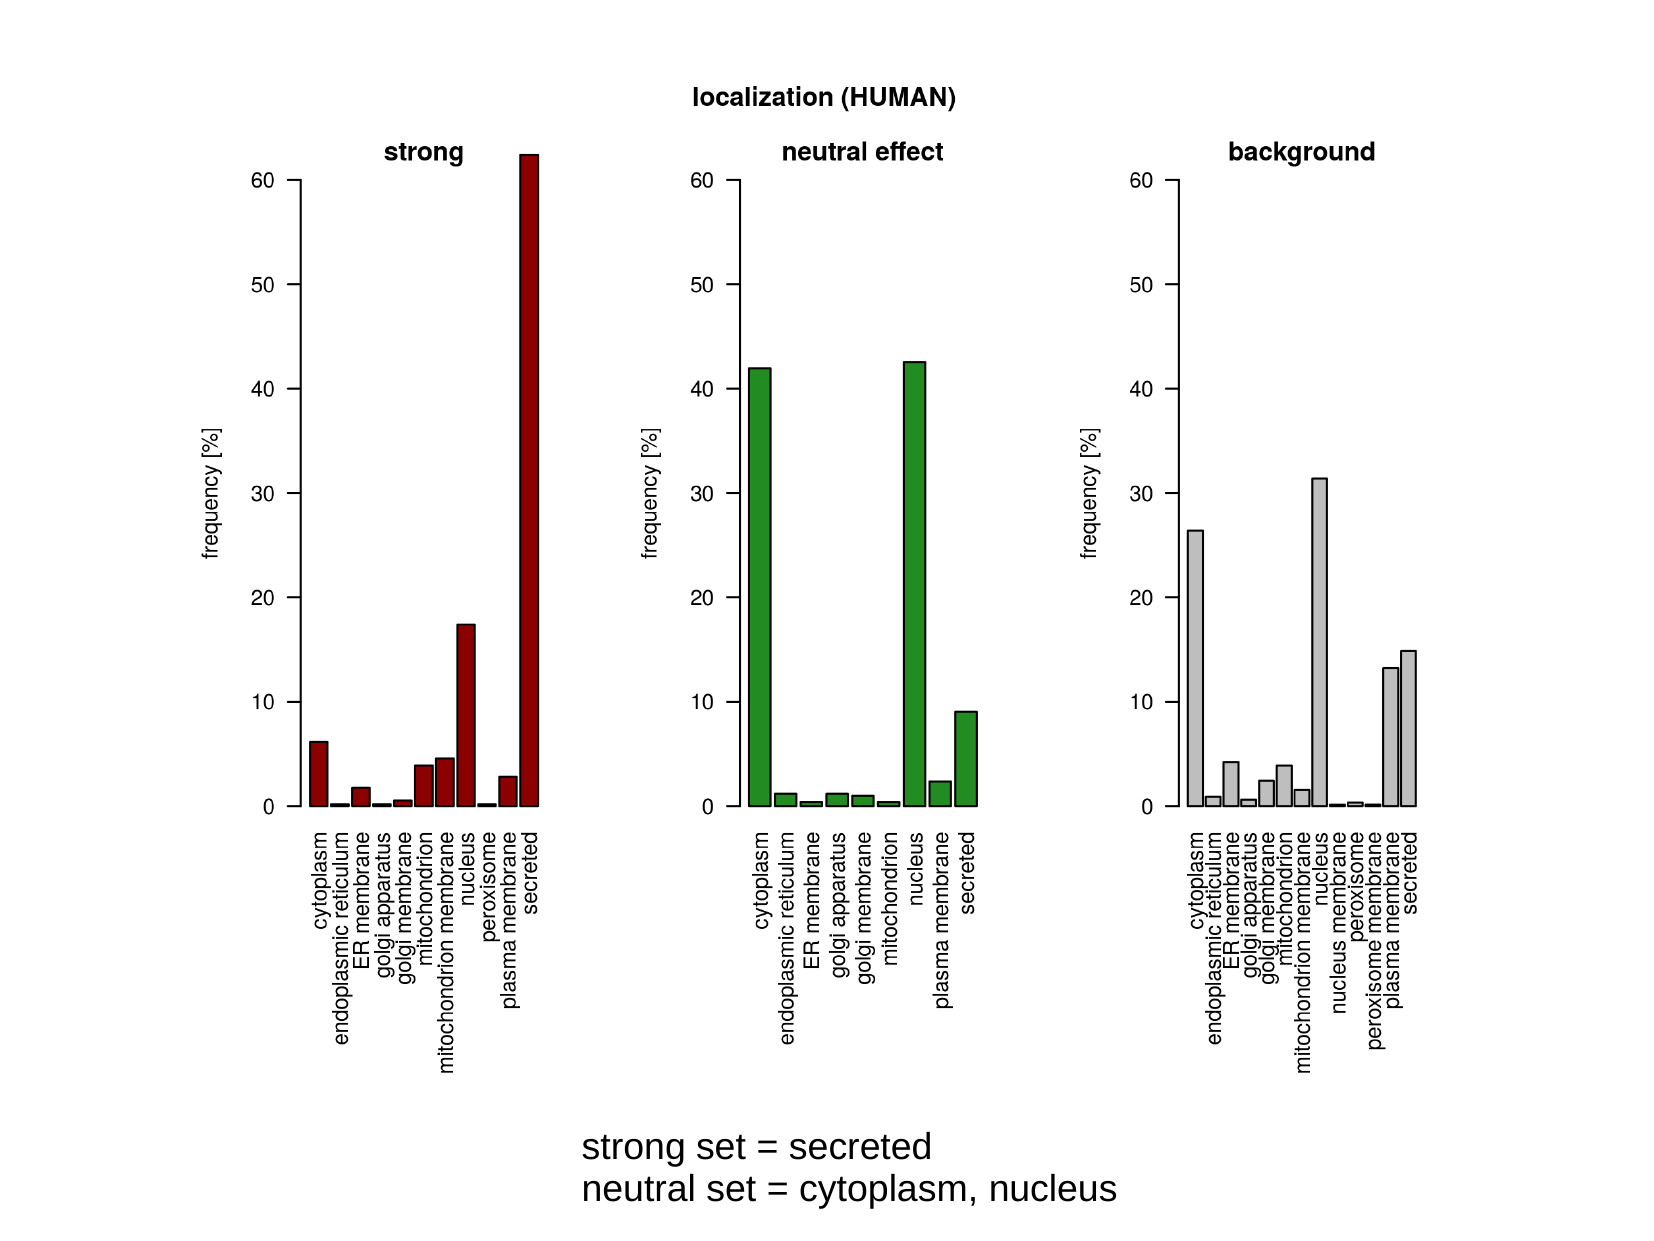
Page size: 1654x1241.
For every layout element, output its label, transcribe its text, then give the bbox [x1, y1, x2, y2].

picture [165, 70, 1482, 1125]
text_box strong set = secreted neutral set = cytoplasm, nucleus [566, 1125, 1138, 1217]
